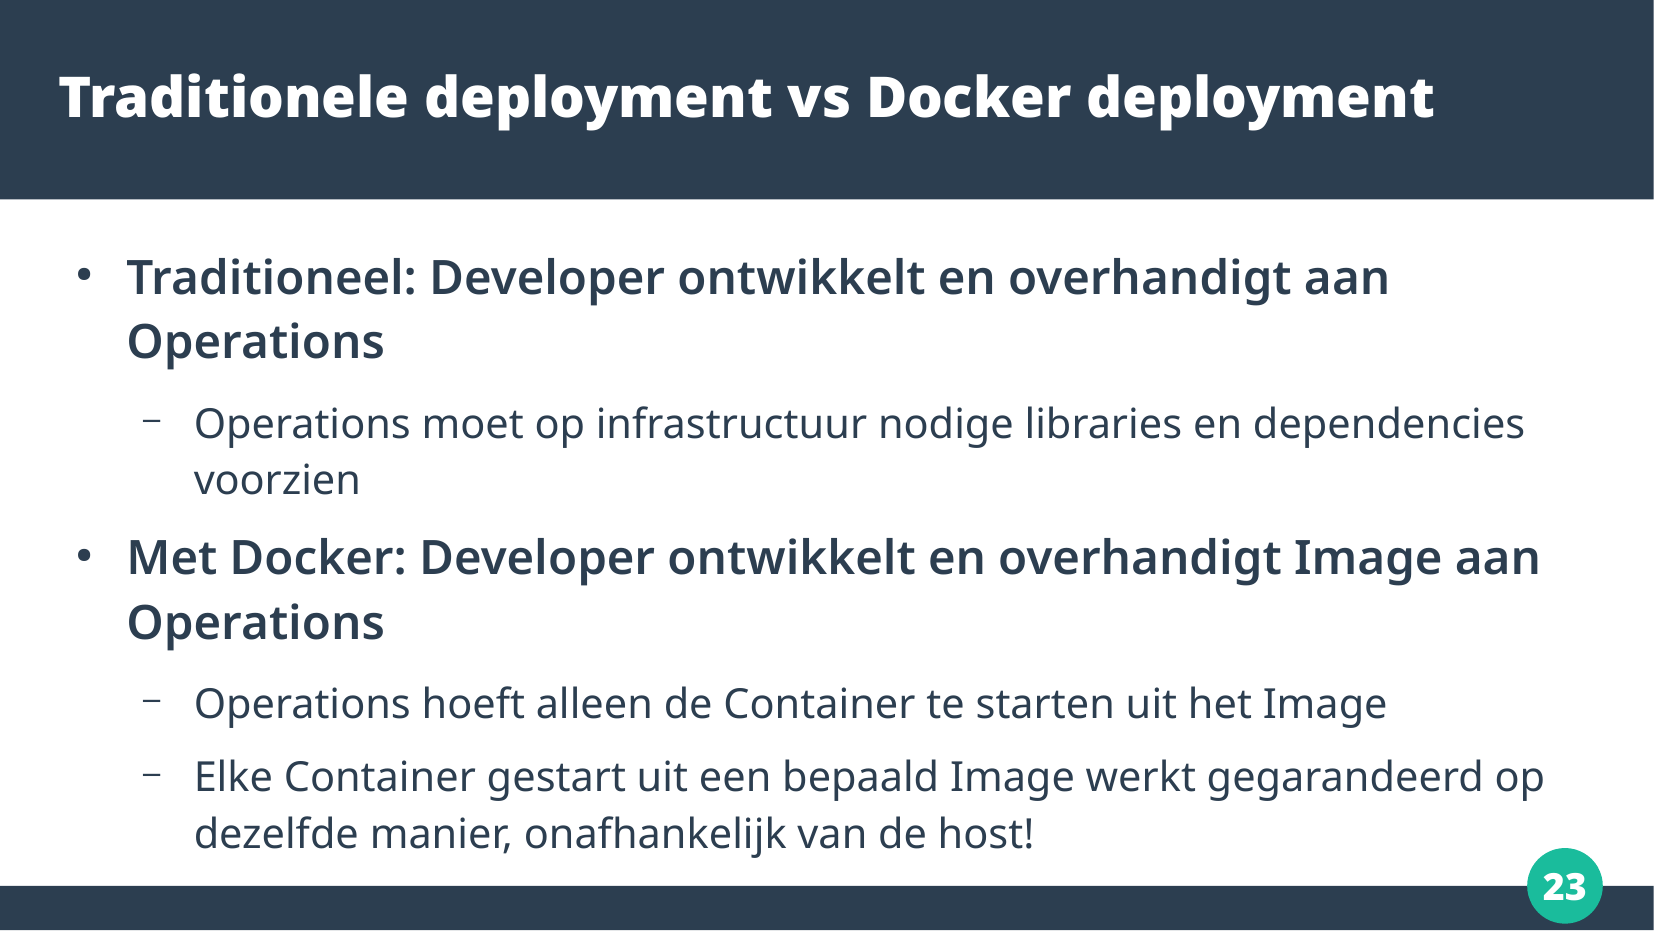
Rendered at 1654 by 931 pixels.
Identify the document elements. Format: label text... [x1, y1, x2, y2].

list Traditioneel: Developer ontwikkelt en overhandigt aan Operations Operations moet op infrastructuur nodige libraries en dependencies voorzien Met Docker: Developer ontwikkelt en overhandigt Image aan Operations Operations hoeft alleen de Container te starten uit het Image Elke Container gestart uit een bepaald Image werkt gegarandeerd op dezelfde manier, onafhankelijk van de host! [59, 243, 1595, 864]
title Traditionele deployment vs Docker deployment [59, 37, 1595, 156]
